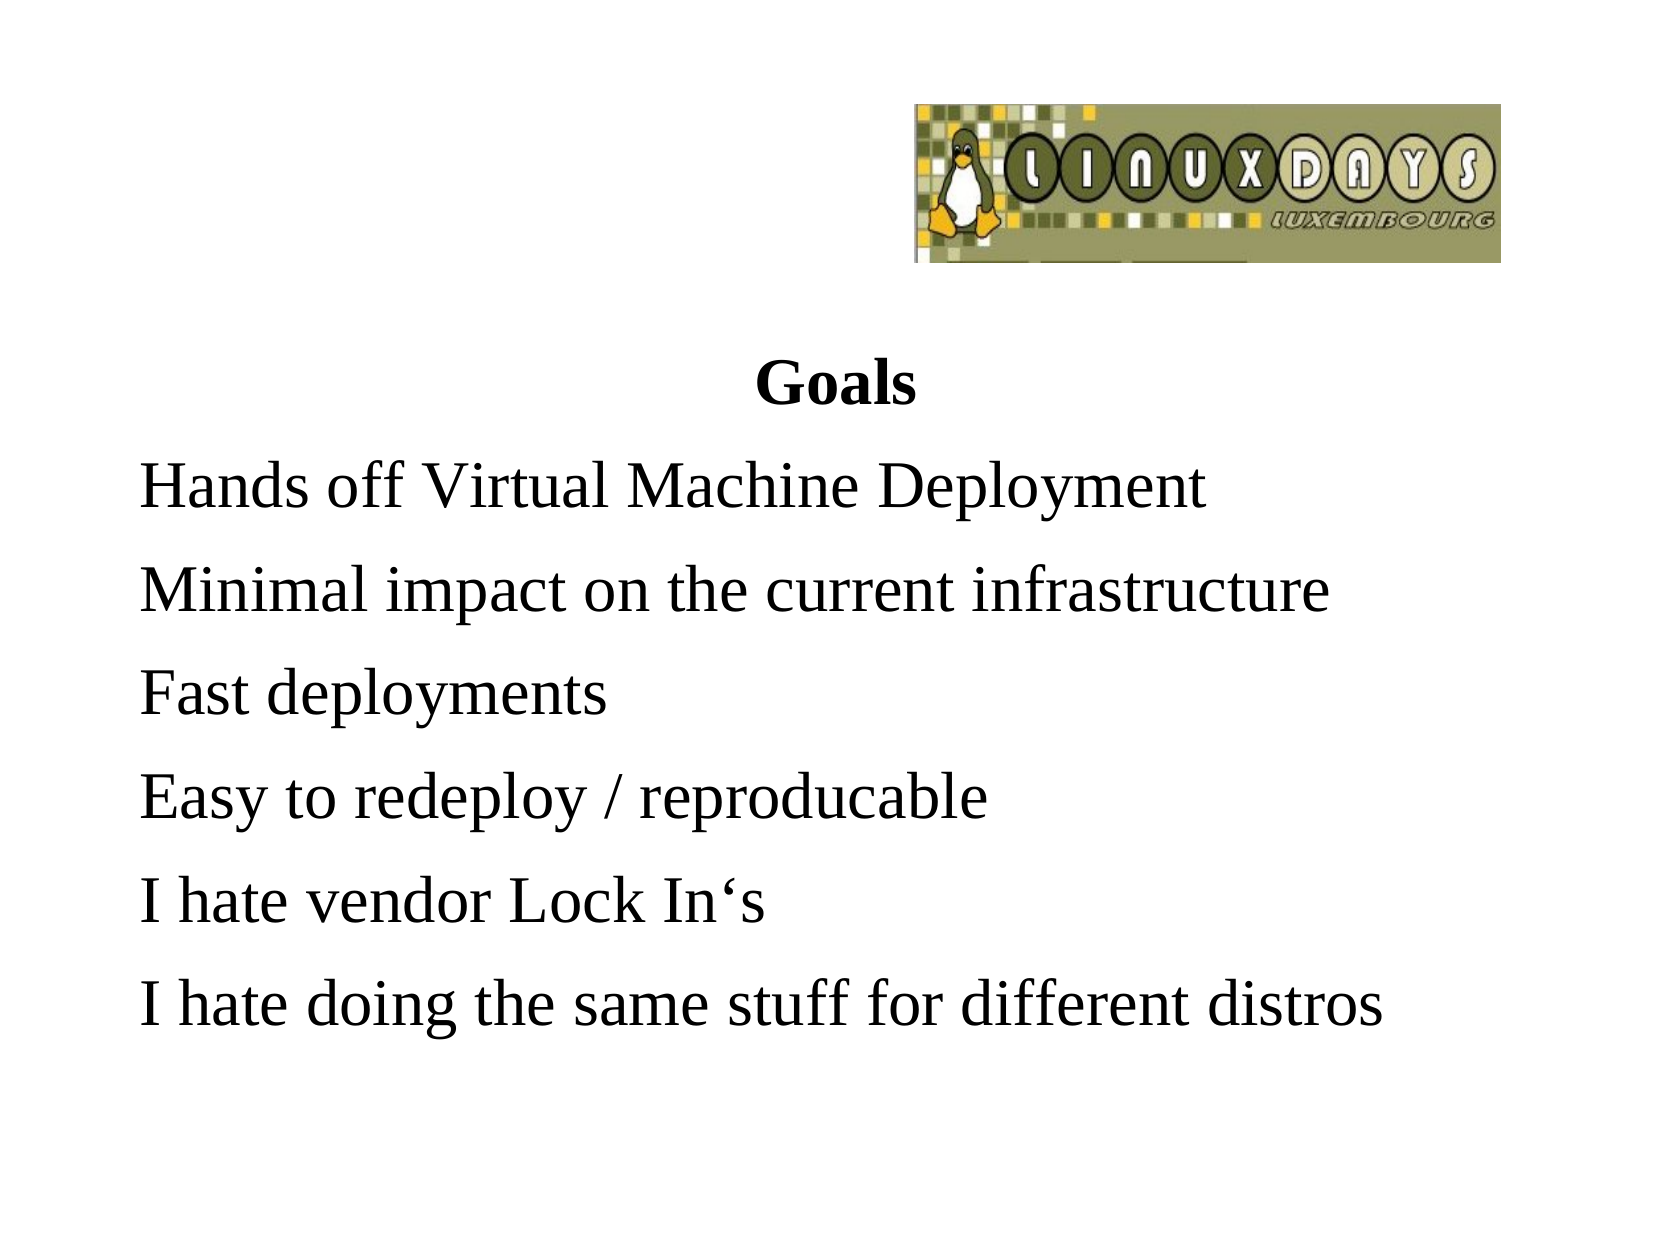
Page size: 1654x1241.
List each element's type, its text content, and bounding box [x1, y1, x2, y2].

picture [914, 104, 1501, 263]
list Goals Hands off Virtual Machine Deployment Minimal impact on the current infrastructure Fast deployments Easy to redeploy / reproducable I hate vendor Lock In‘s I hate doing the same stuff for different distros [121, 344, 1534, 1241]
